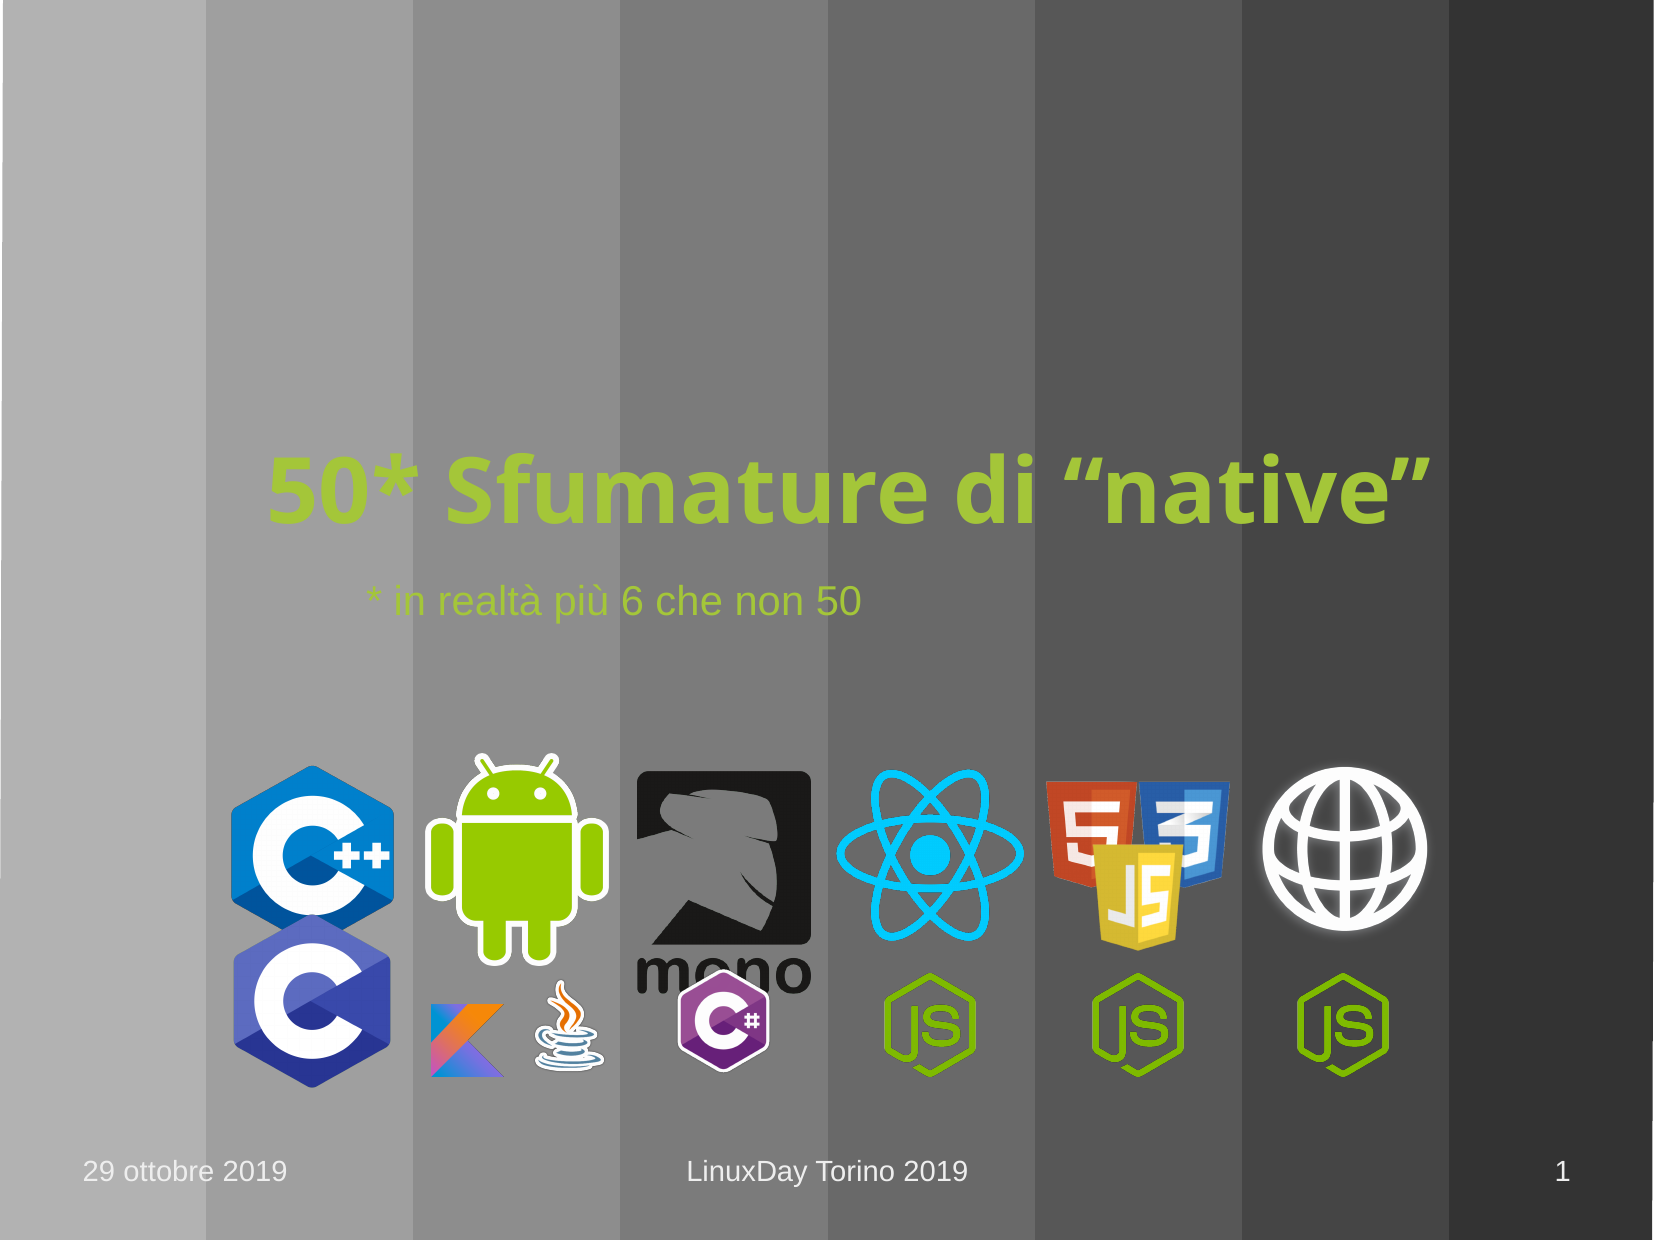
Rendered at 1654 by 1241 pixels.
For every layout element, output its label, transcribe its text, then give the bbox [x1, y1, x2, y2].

picture [1086, 973, 1190, 1077]
picture [518, 974, 621, 1077]
picture [637, 771, 811, 1077]
picture [878, 973, 982, 1077]
picture [210, 753, 415, 1100]
picture [1291, 973, 1395, 1077]
picture [425, 753, 609, 966]
picture [1045, 753, 1231, 961]
picture [1245, 753, 1441, 948]
text_box * in realtà più 6 che non 50 [351, 570, 1267, 632]
picture [431, 1004, 504, 1077]
title 50* Sfumature di “native” [210, 384, 1489, 592]
picture [828, 753, 1032, 957]
